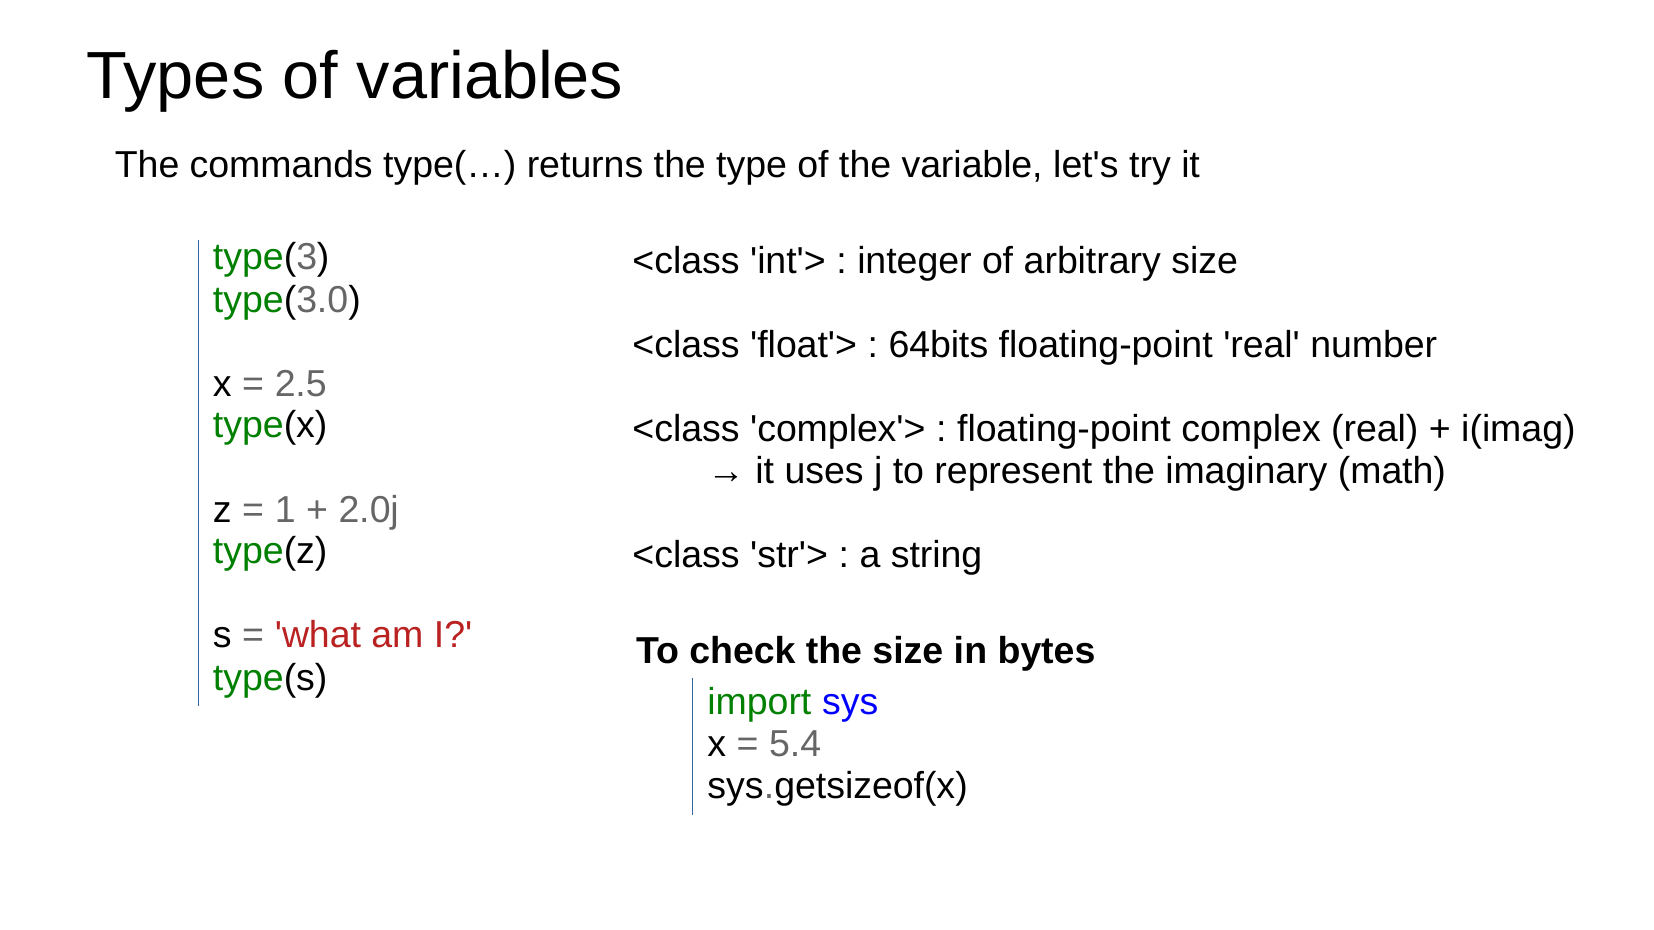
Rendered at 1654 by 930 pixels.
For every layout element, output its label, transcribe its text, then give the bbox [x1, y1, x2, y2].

text_box <class 'int'> : integer of arbitrary size <class 'float'> : 64bits floating-point 'real' number <class 'complex'> : floating-point complex (real) + i(imag) → it uses j to represent the imaginary (math) <class 'str'> : a string [617, 231, 1592, 583]
text_box import sys x = 5.4 sys.getsizeof(x) [692, 673, 983, 815]
text_box To check the size in bytes [621, 621, 1111, 679]
text_box The commands type(…) returns the type of the variable, let's try it [100, 135, 1216, 193]
text_box type(3) type(3.0) x = 2.5 type(x) z = 1 + 2.0j type(z) s = 'what am I?' type(s) [198, 228, 488, 706]
text_box Types of variables [71, 31, 1121, 121]
